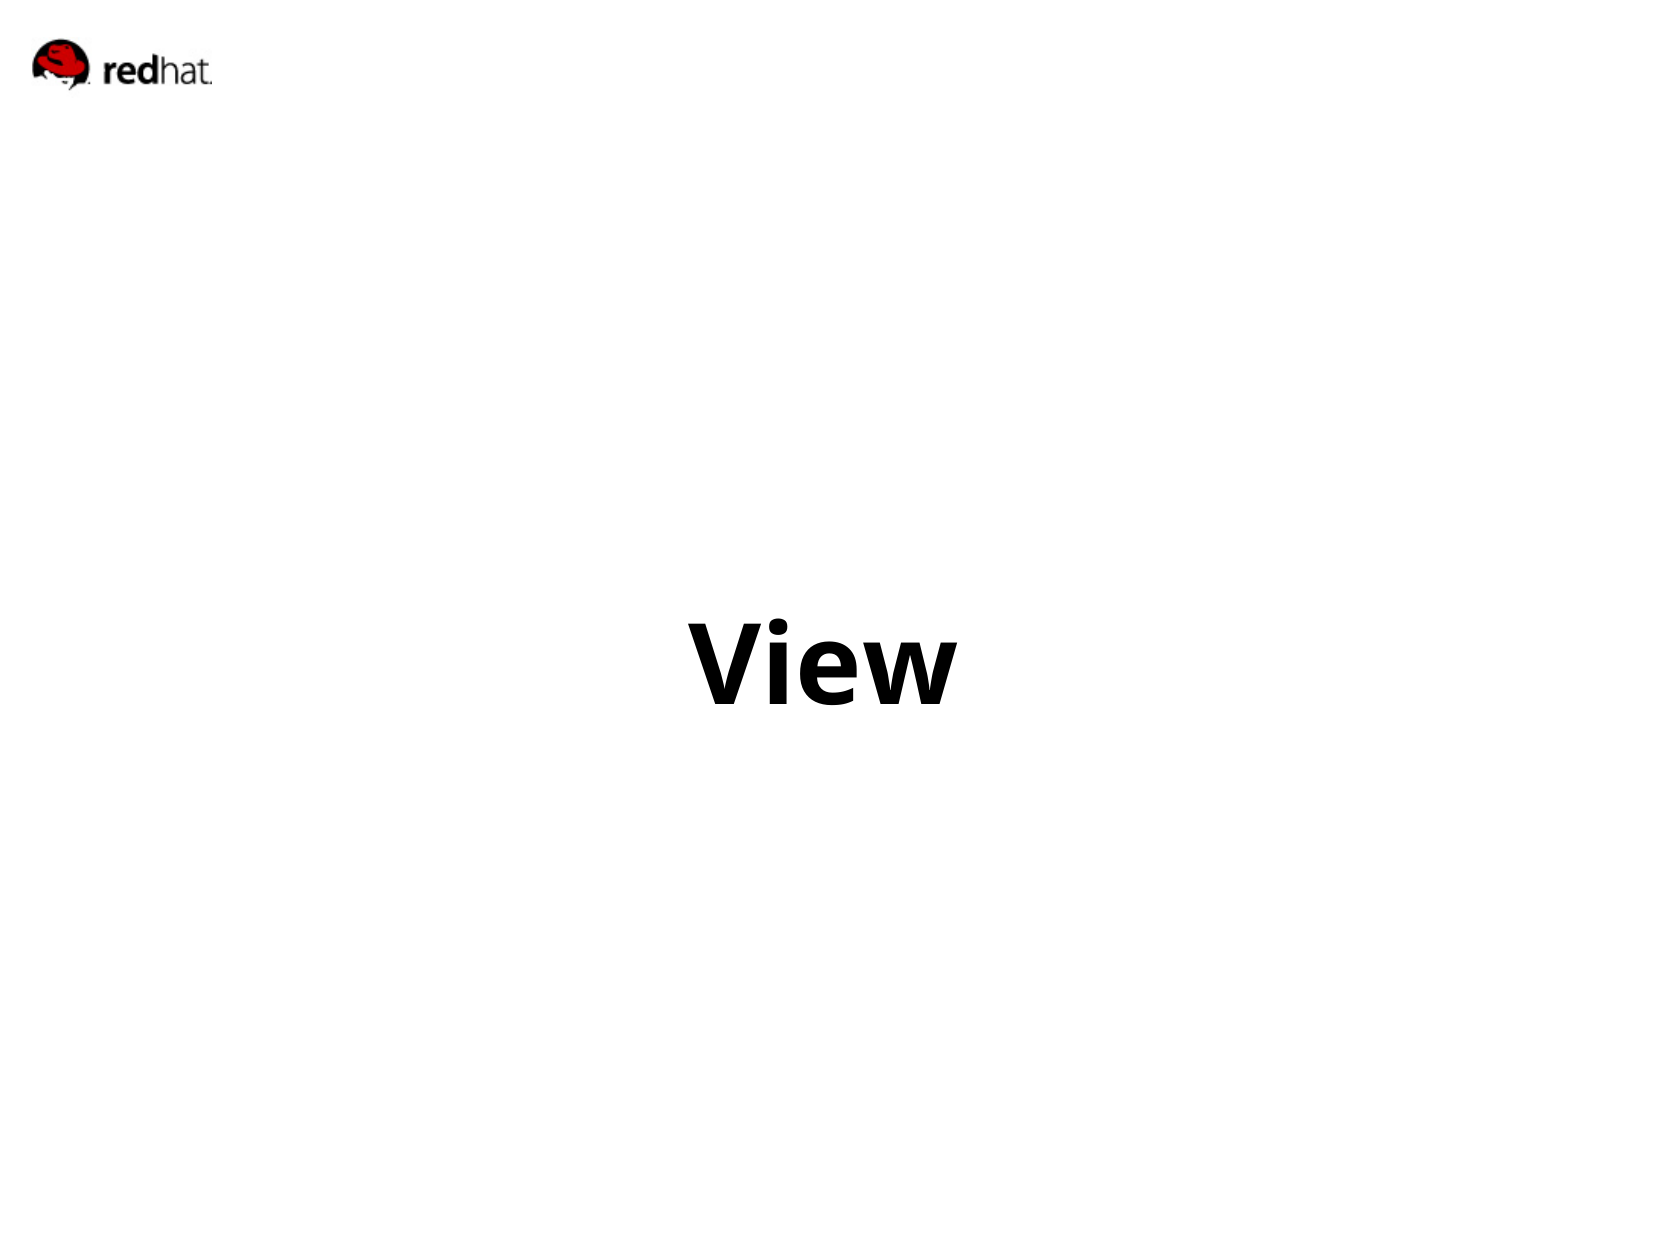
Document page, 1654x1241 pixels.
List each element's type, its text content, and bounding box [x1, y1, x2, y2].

picture [31, 37, 212, 98]
title View [117, 556, 1530, 764]
